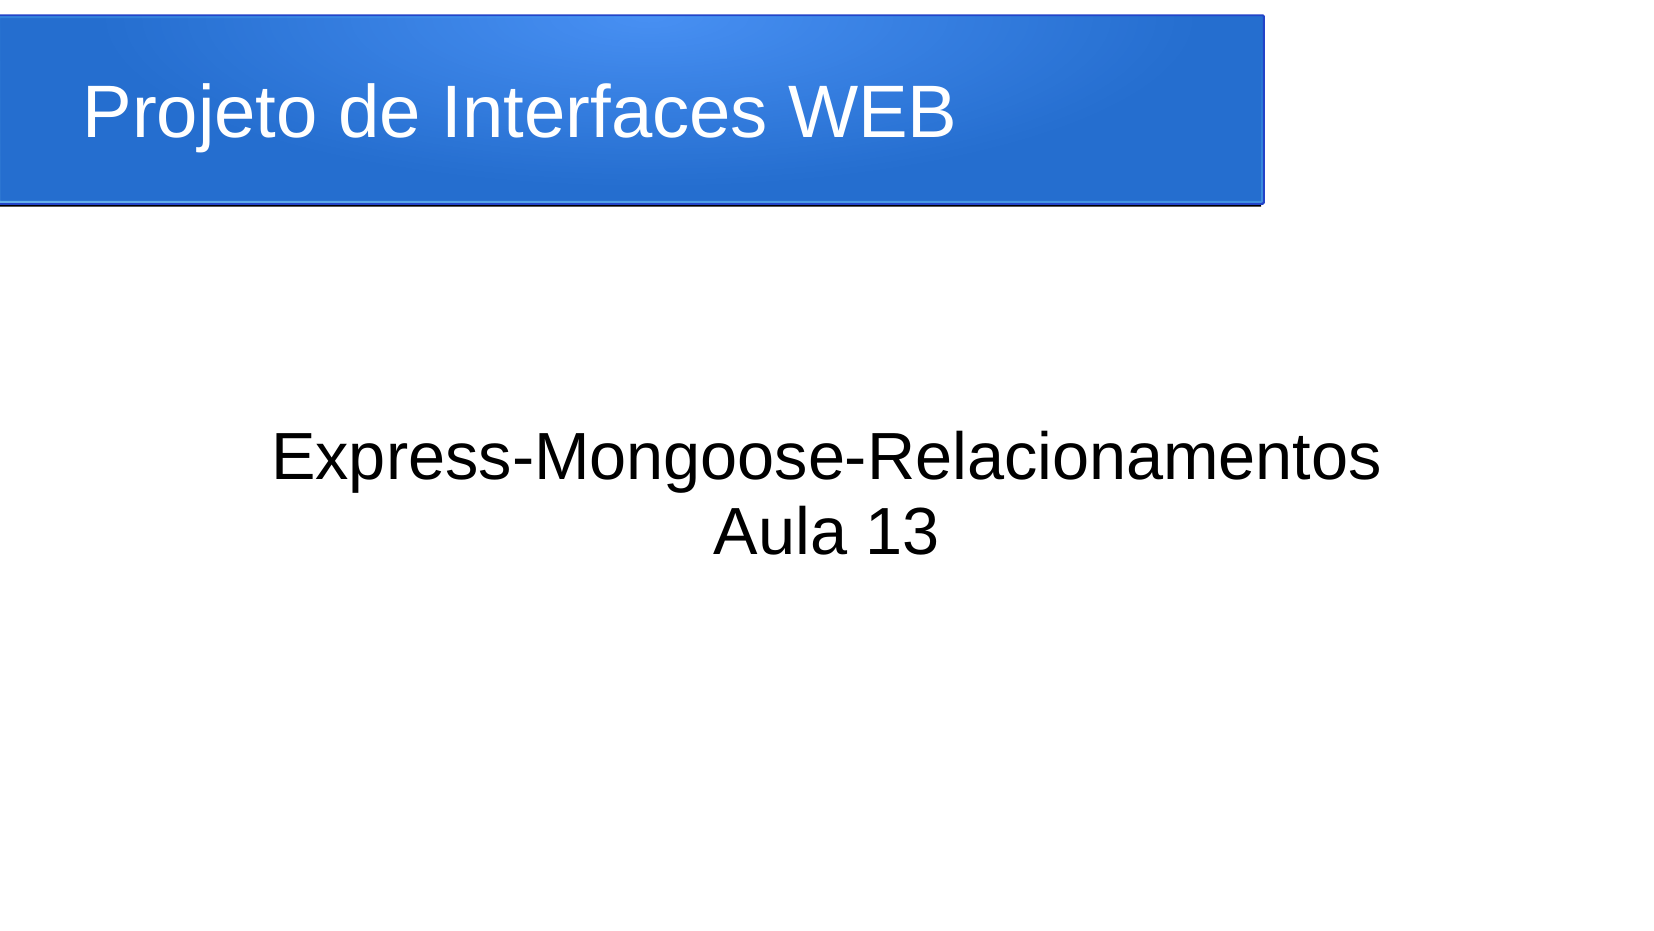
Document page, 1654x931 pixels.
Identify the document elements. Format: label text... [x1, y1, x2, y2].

subtitle Express-Mongoose-Relacionamentos Aula 13 [82, 224, 1571, 764]
title Projeto de Interfaces WEB [82, 35, 1235, 189]
